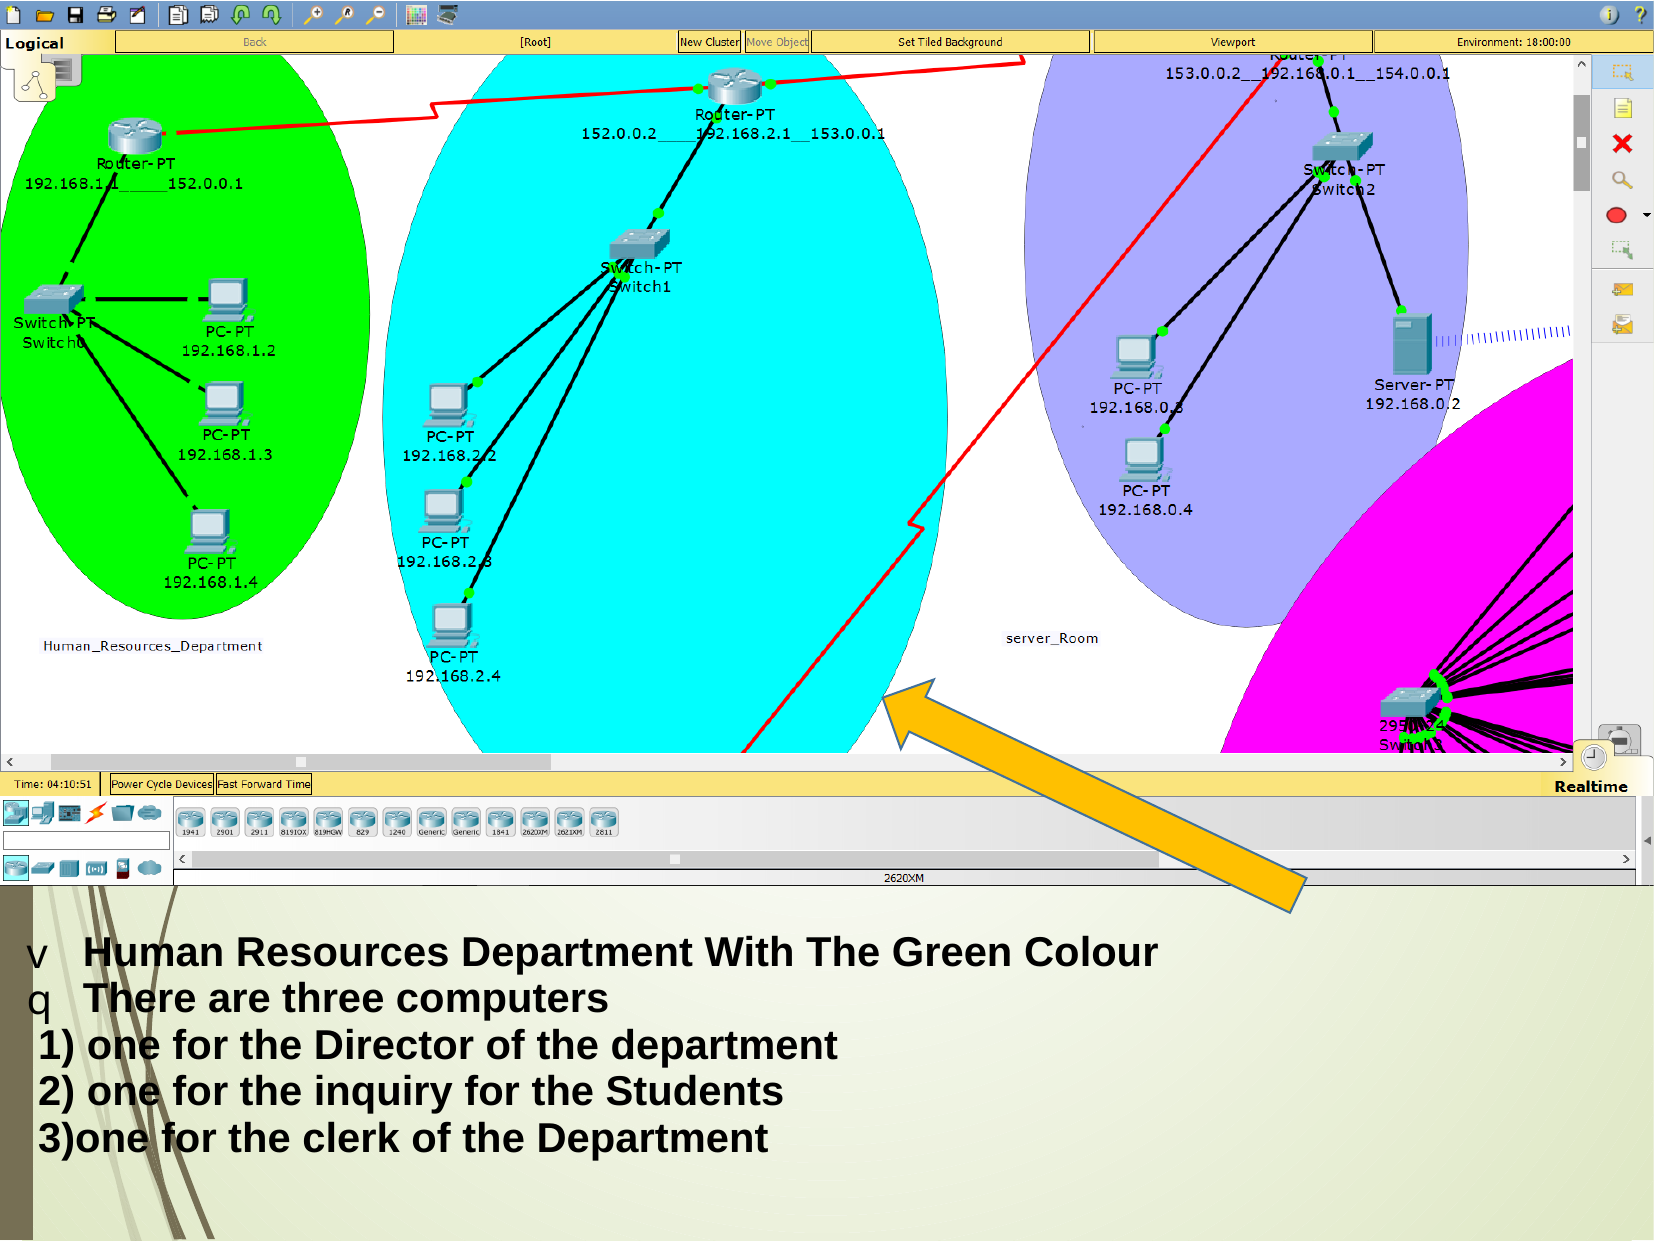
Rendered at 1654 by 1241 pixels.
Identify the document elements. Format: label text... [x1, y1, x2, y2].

text_box Human Resources Department With The Green Colour There are three computers 1) one for the Director of the department 2) one for the inquiry for the Students 3)one for the clerk of the Department [11, 921, 1183, 1179]
picture [0, 0, 1654, 886]
text_box [882, 679, 1307, 913]
